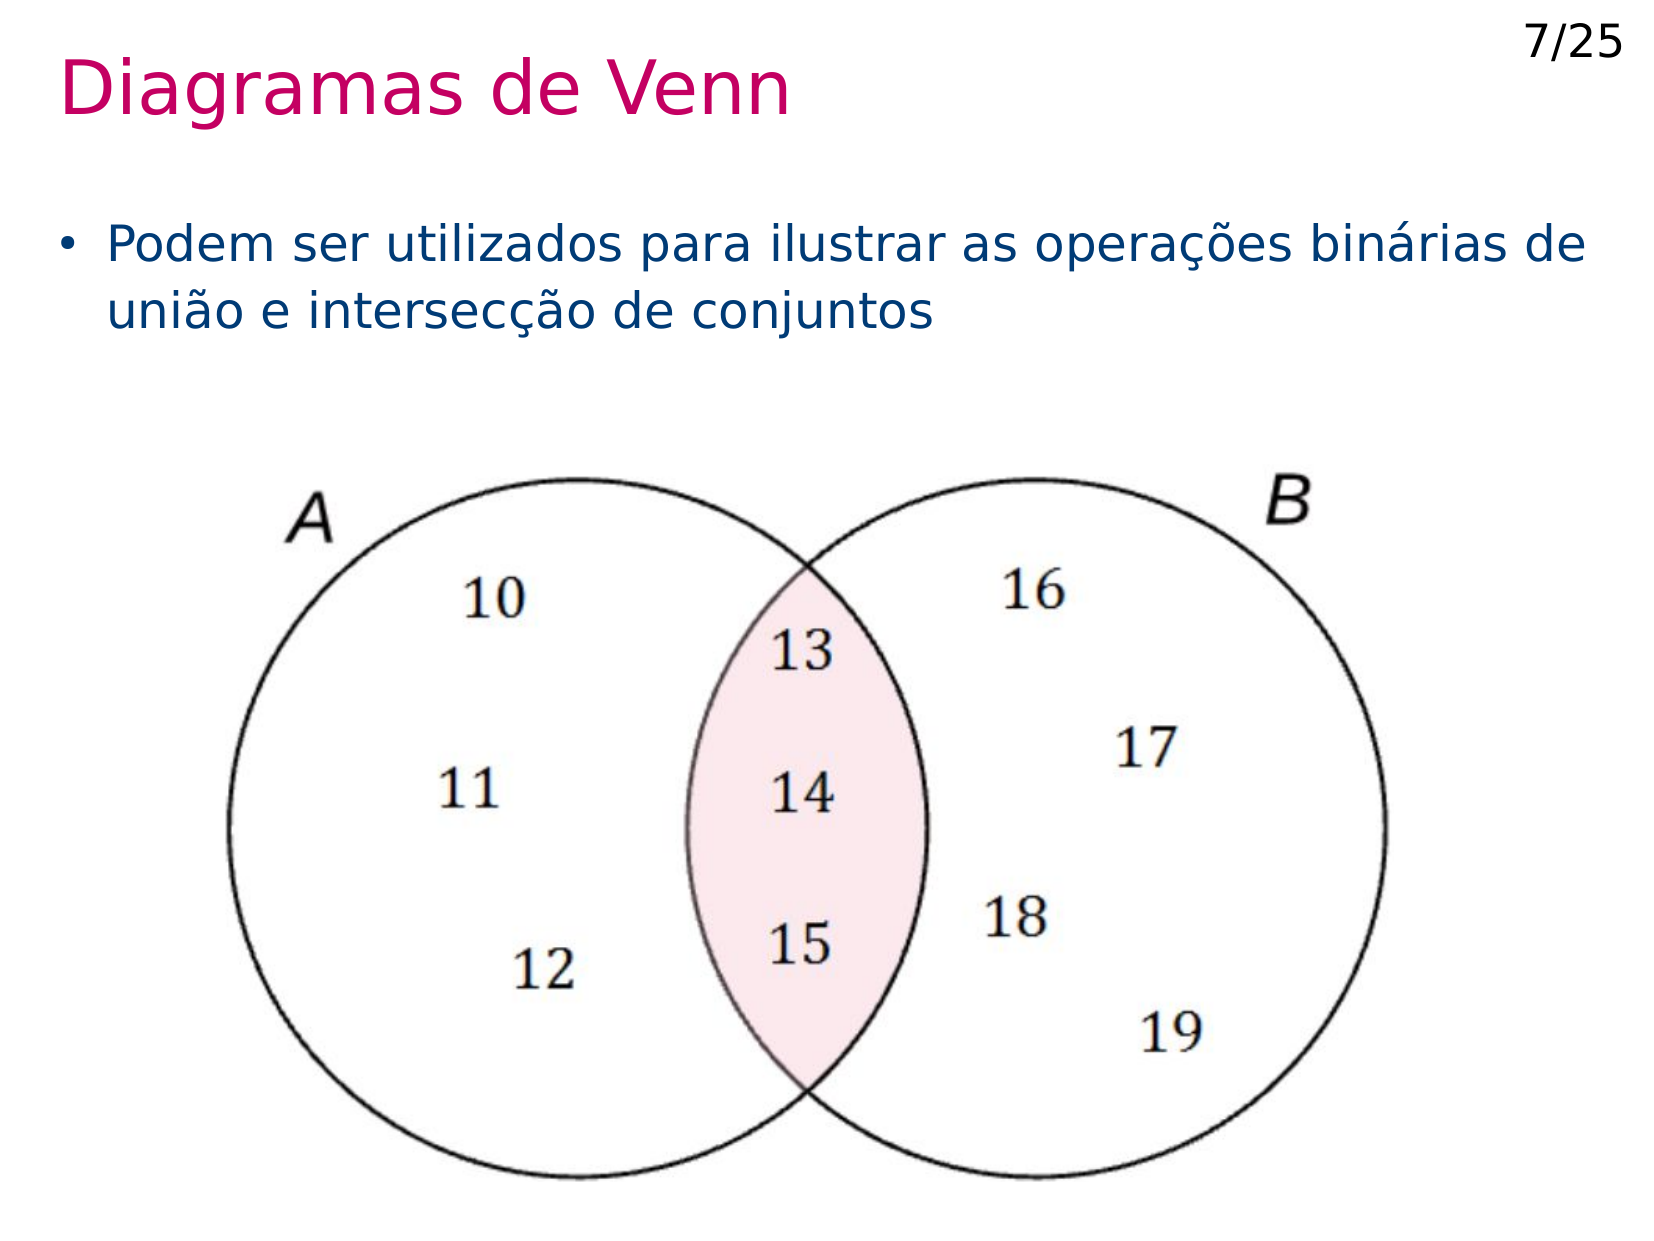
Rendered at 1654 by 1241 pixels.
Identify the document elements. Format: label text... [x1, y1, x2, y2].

list Podem ser utilizados para ilustrar as operações binárias de união e intersecção de conjuntos [59, 206, 1625, 1211]
title Diagramas de Venn [59, 29, 1625, 148]
picture [212, 448, 1394, 1182]
